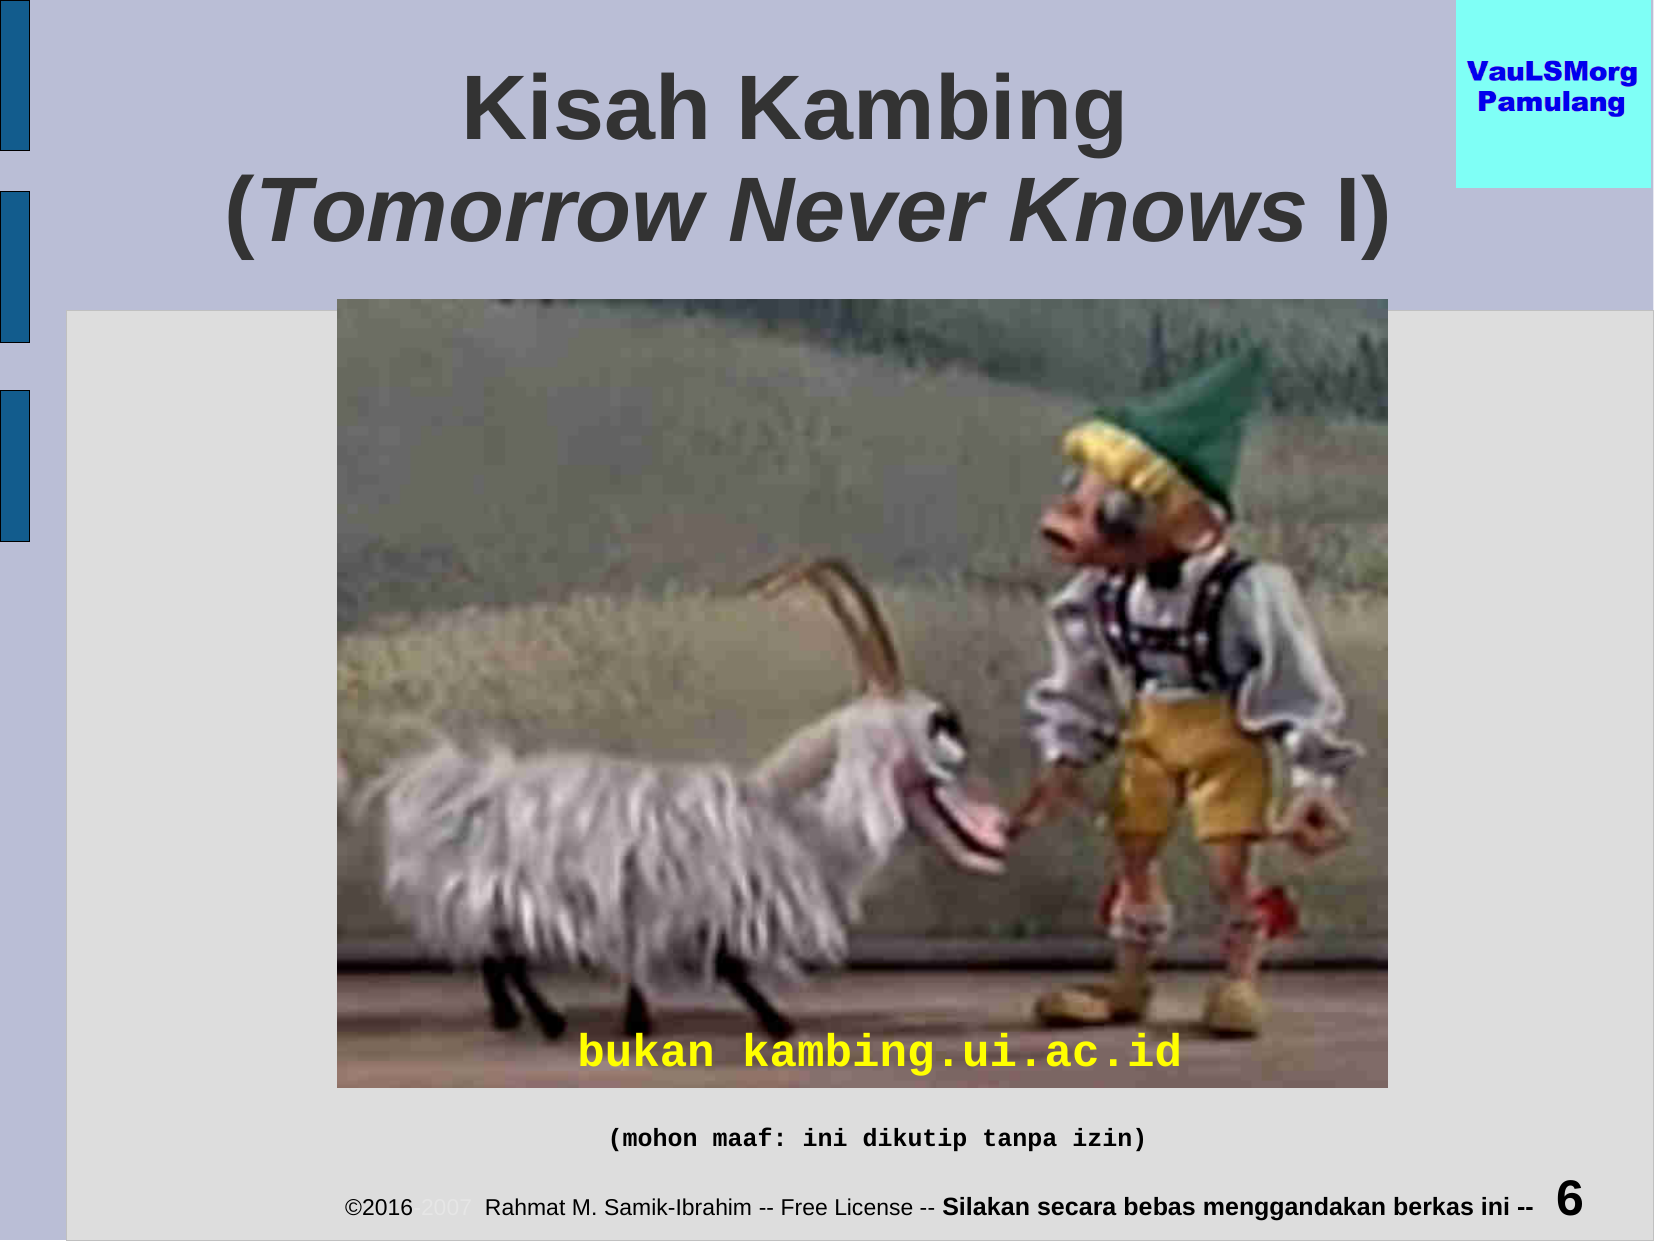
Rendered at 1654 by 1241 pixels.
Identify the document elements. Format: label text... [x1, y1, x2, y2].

picture [337, 299, 1388, 1088]
picture [1456, 0, 1651, 188]
title Kisah Kambing (Tomorrow Never Knows I) [78, 55, 1538, 263]
text_box (mohon maaf: ini dikutip tanpa izin) [592, 1118, 1163, 1163]
text_box bukan kambing.ui.ac.id [562, 1020, 1201, 1088]
